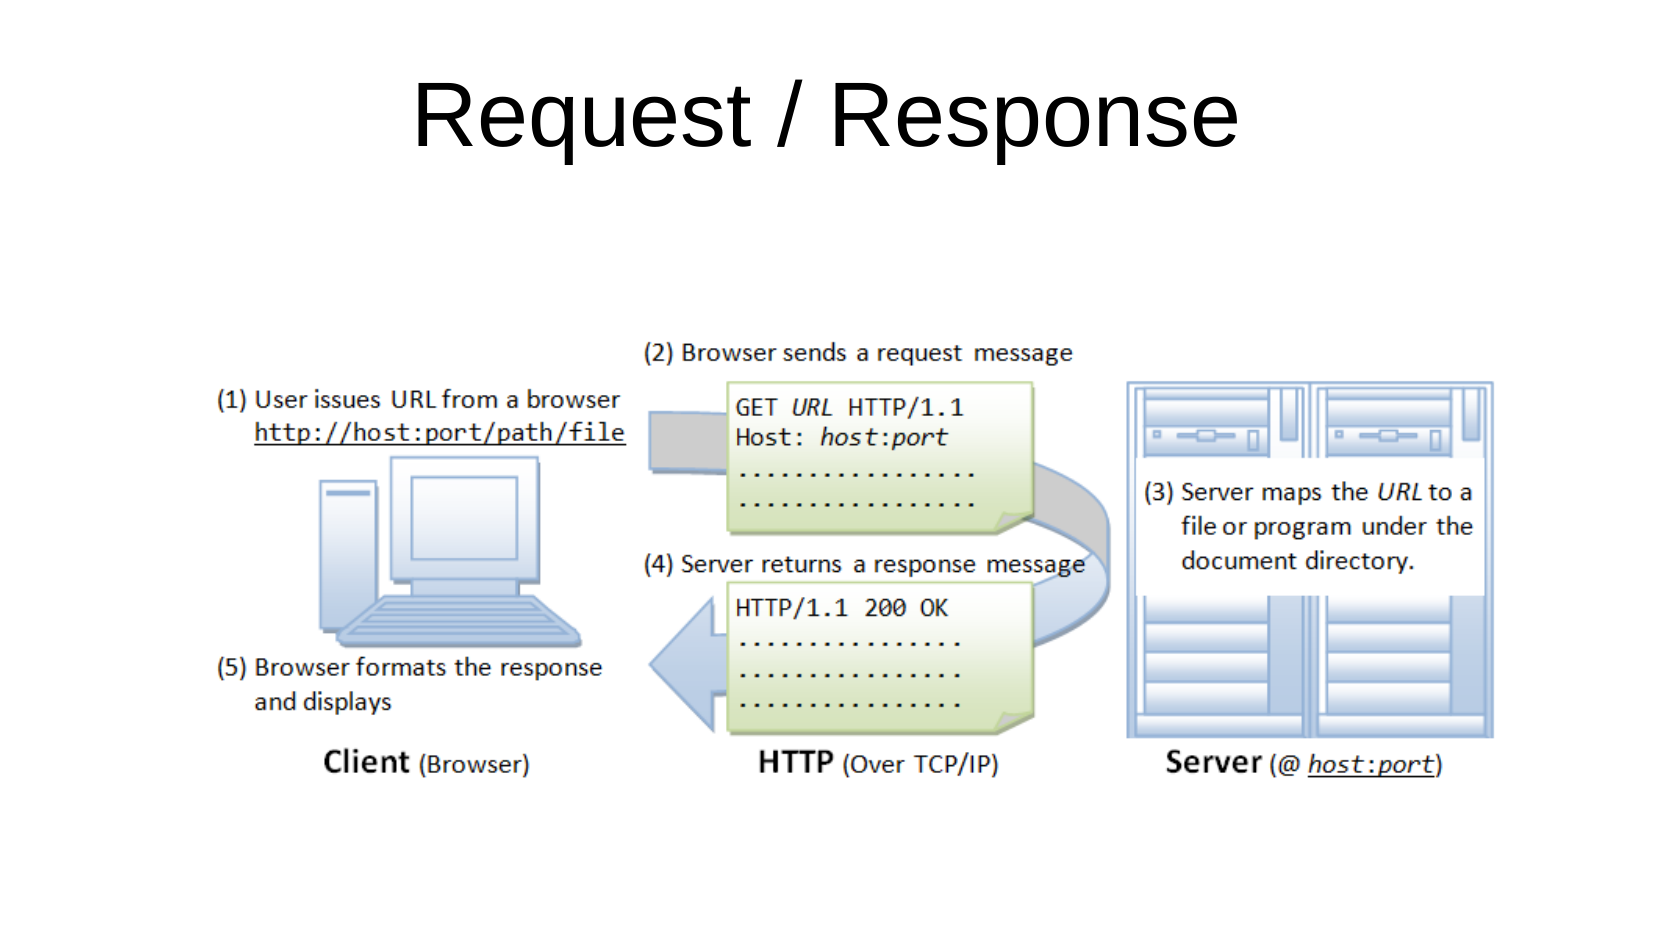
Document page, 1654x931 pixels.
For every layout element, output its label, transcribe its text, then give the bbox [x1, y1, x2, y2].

picture [206, 322, 1502, 798]
title Request / Response [82, 37, 1571, 193]
